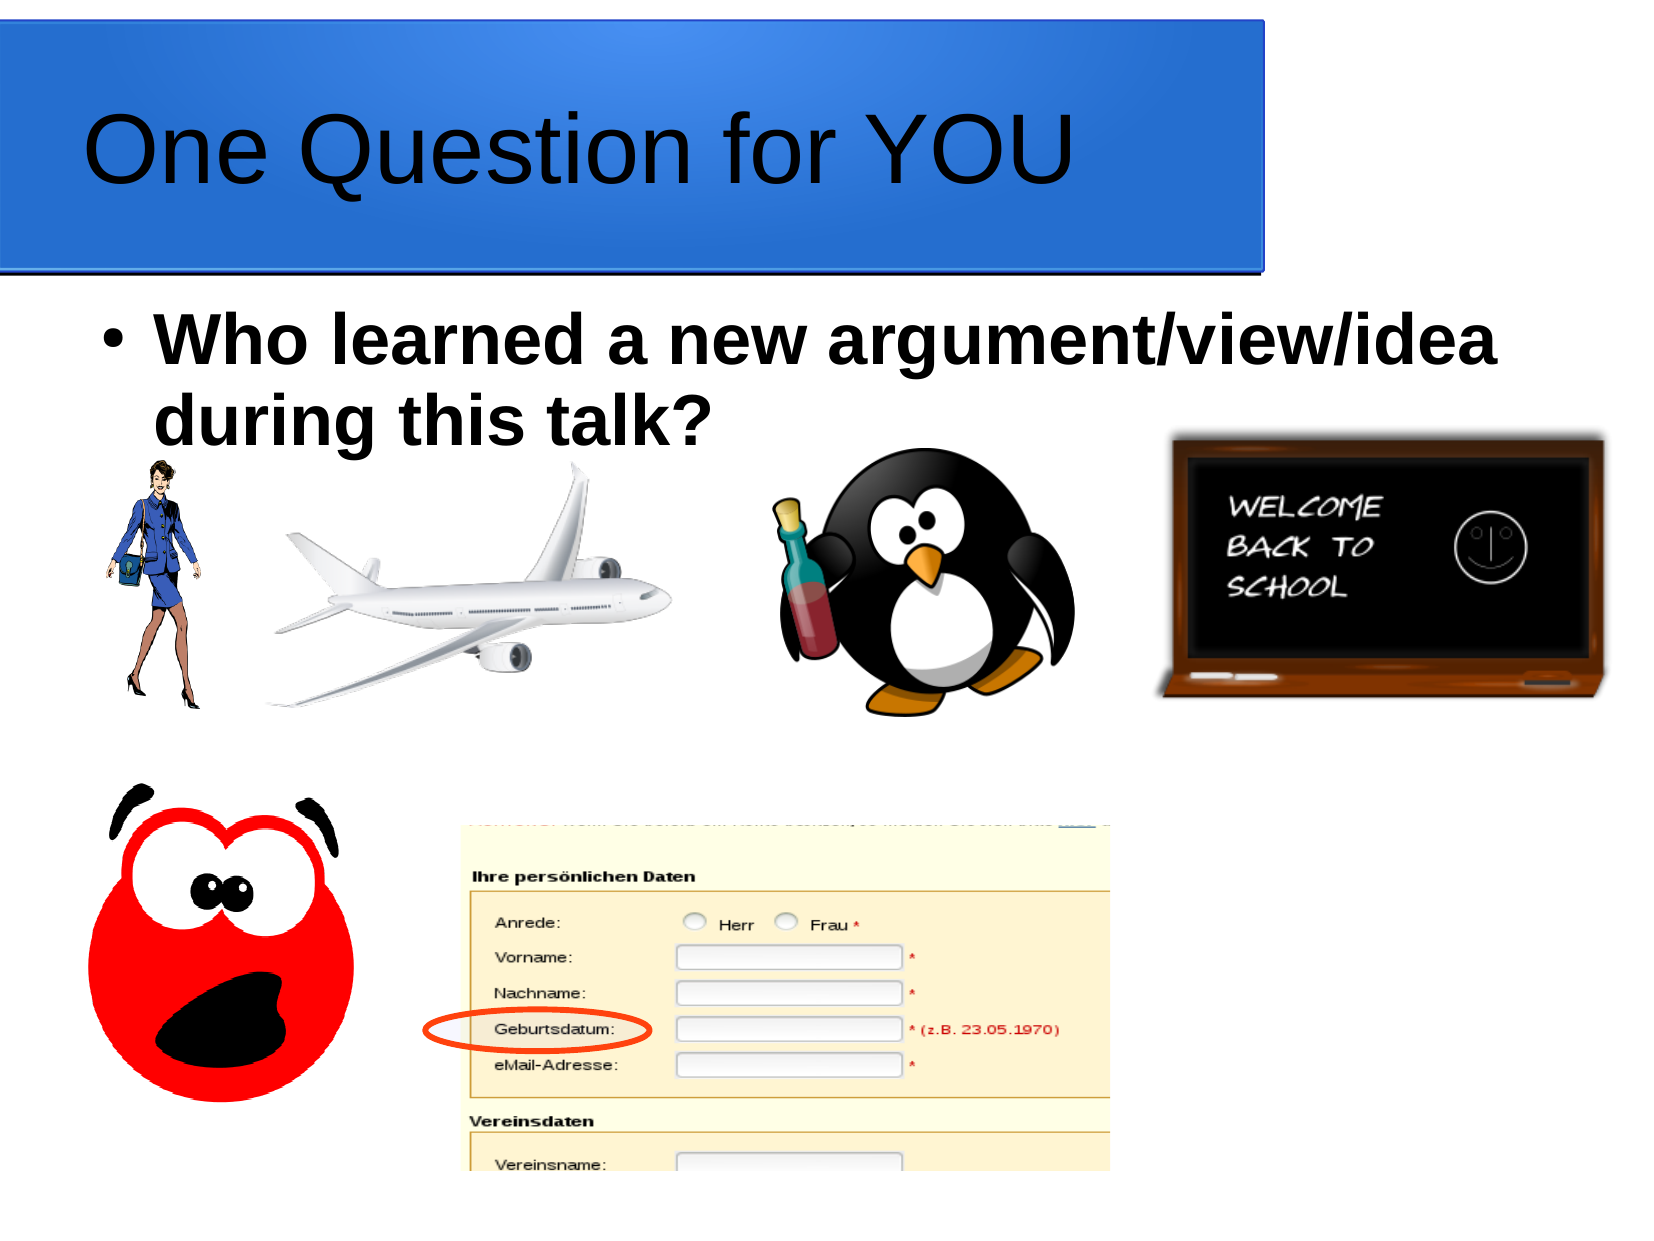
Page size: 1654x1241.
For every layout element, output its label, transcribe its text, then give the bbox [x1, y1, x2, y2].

picture [264, 460, 674, 709]
picture [772, 448, 1075, 717]
picture [82, 776, 355, 1111]
picture [1149, 425, 1619, 707]
list Who learned a new argument/view/idea during this talk? [82, 299, 1571, 1019]
picture [106, 460, 201, 709]
picture [460, 825, 1111, 1171]
title One Question for YOU [82, 47, 1235, 252]
text_box [425, 1009, 650, 1052]
